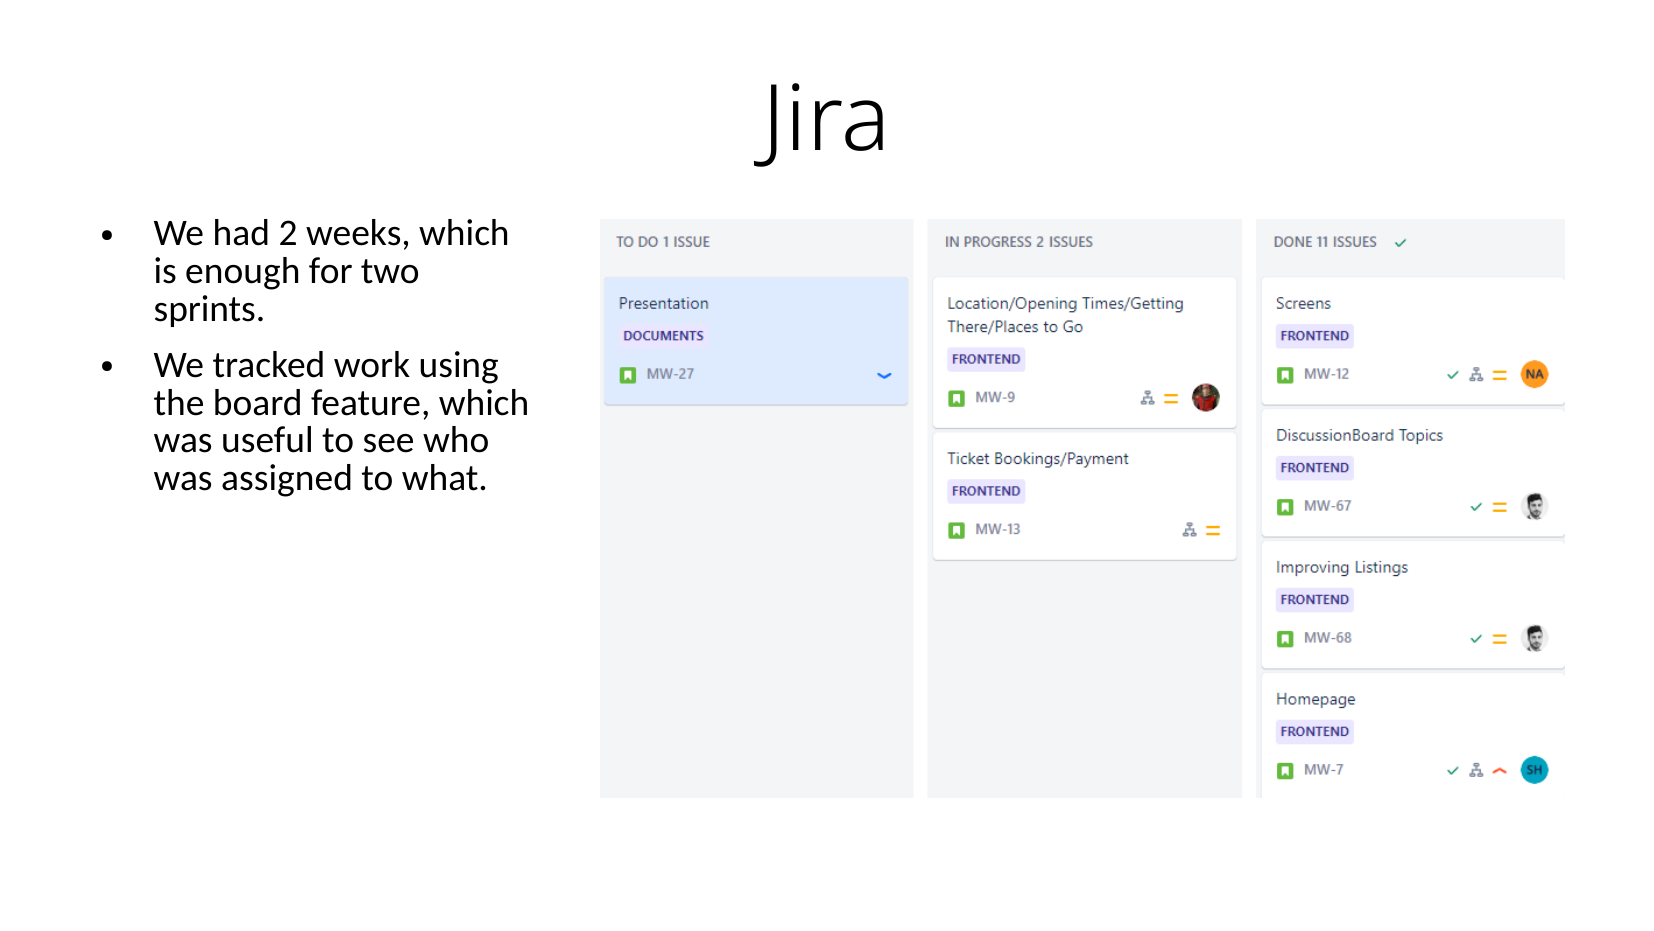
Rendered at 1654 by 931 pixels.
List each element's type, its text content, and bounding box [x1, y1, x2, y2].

list We had 2 weeks, which is enough for two sprints. We tracked work using the board feature, which was useful to see who was assigned to what. [82, 217, 532, 562]
title Jira [82, 37, 1571, 193]
picture [600, 219, 1565, 798]
